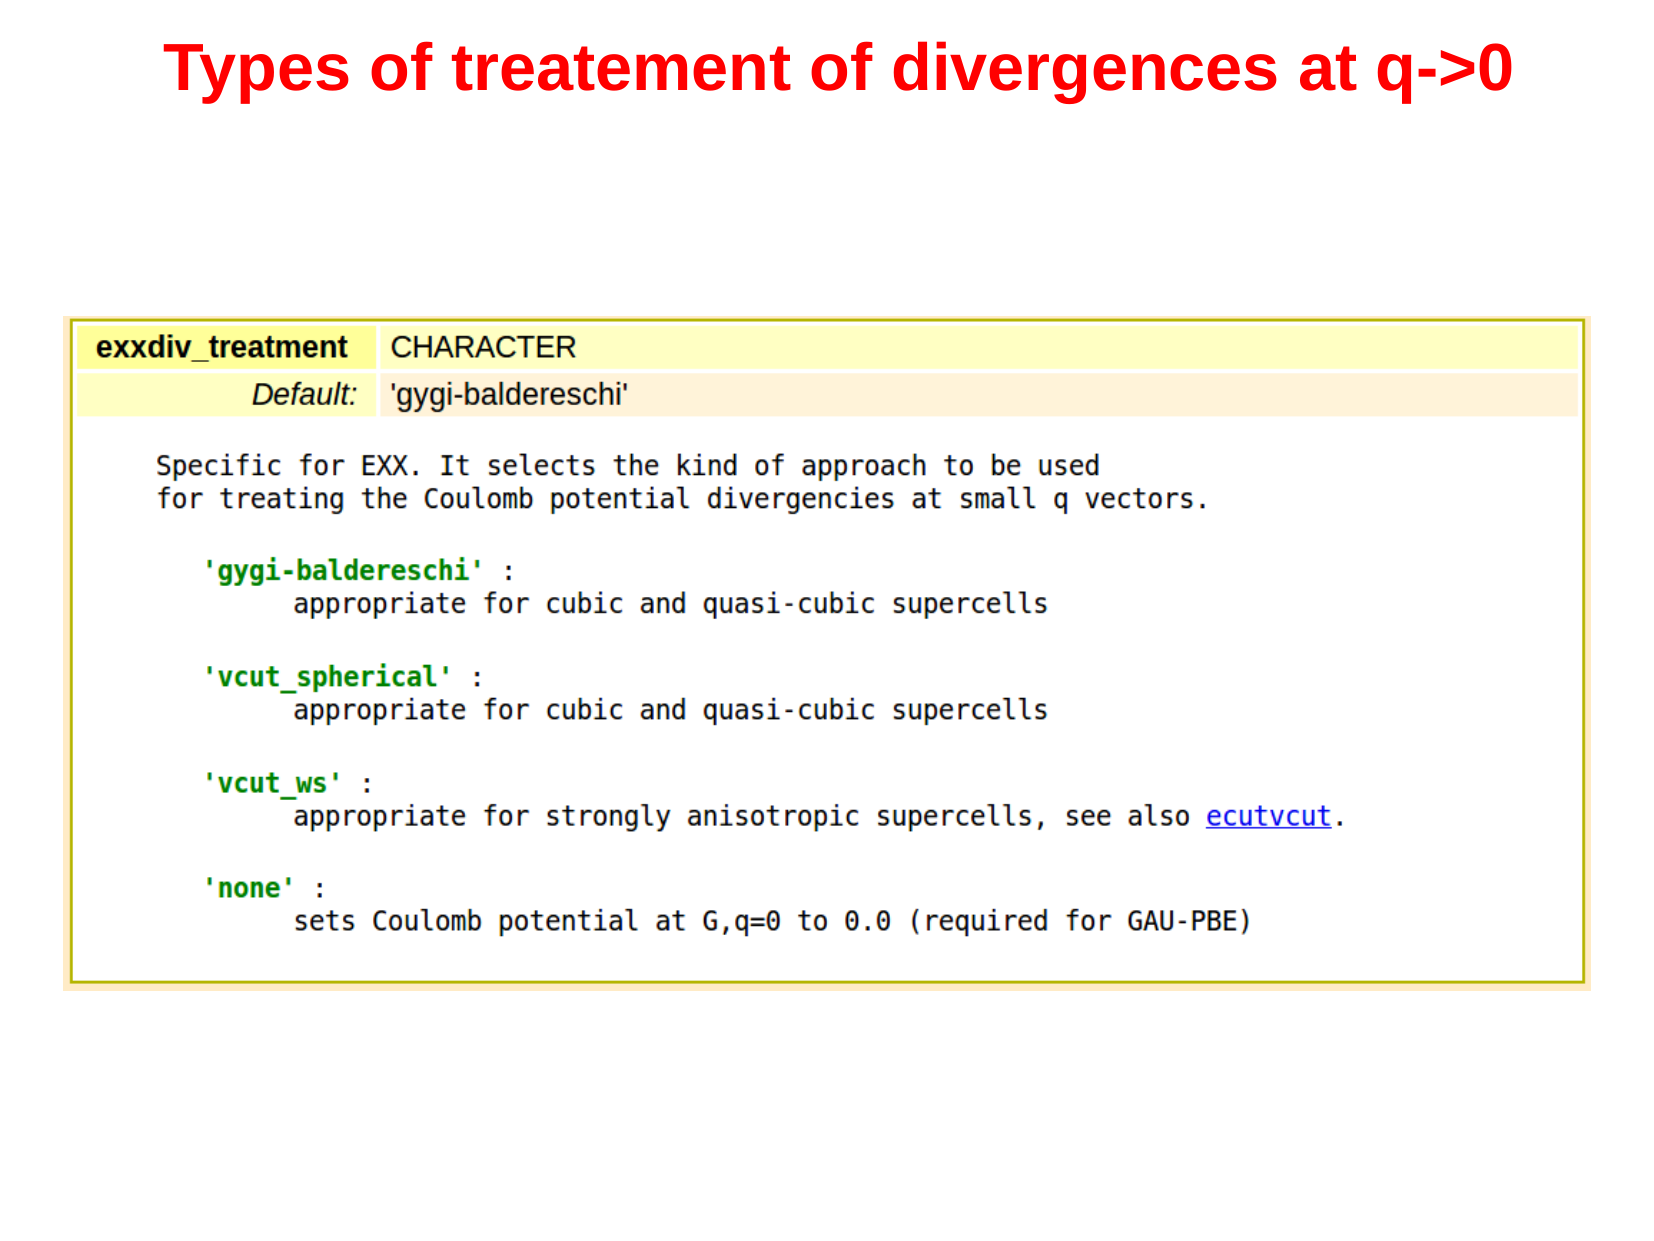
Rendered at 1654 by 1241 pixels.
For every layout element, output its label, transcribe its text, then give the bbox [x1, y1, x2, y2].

title Types of treatement of divergences at q->0 [120, 30, 1561, 106]
picture [63, 316, 1591, 991]
